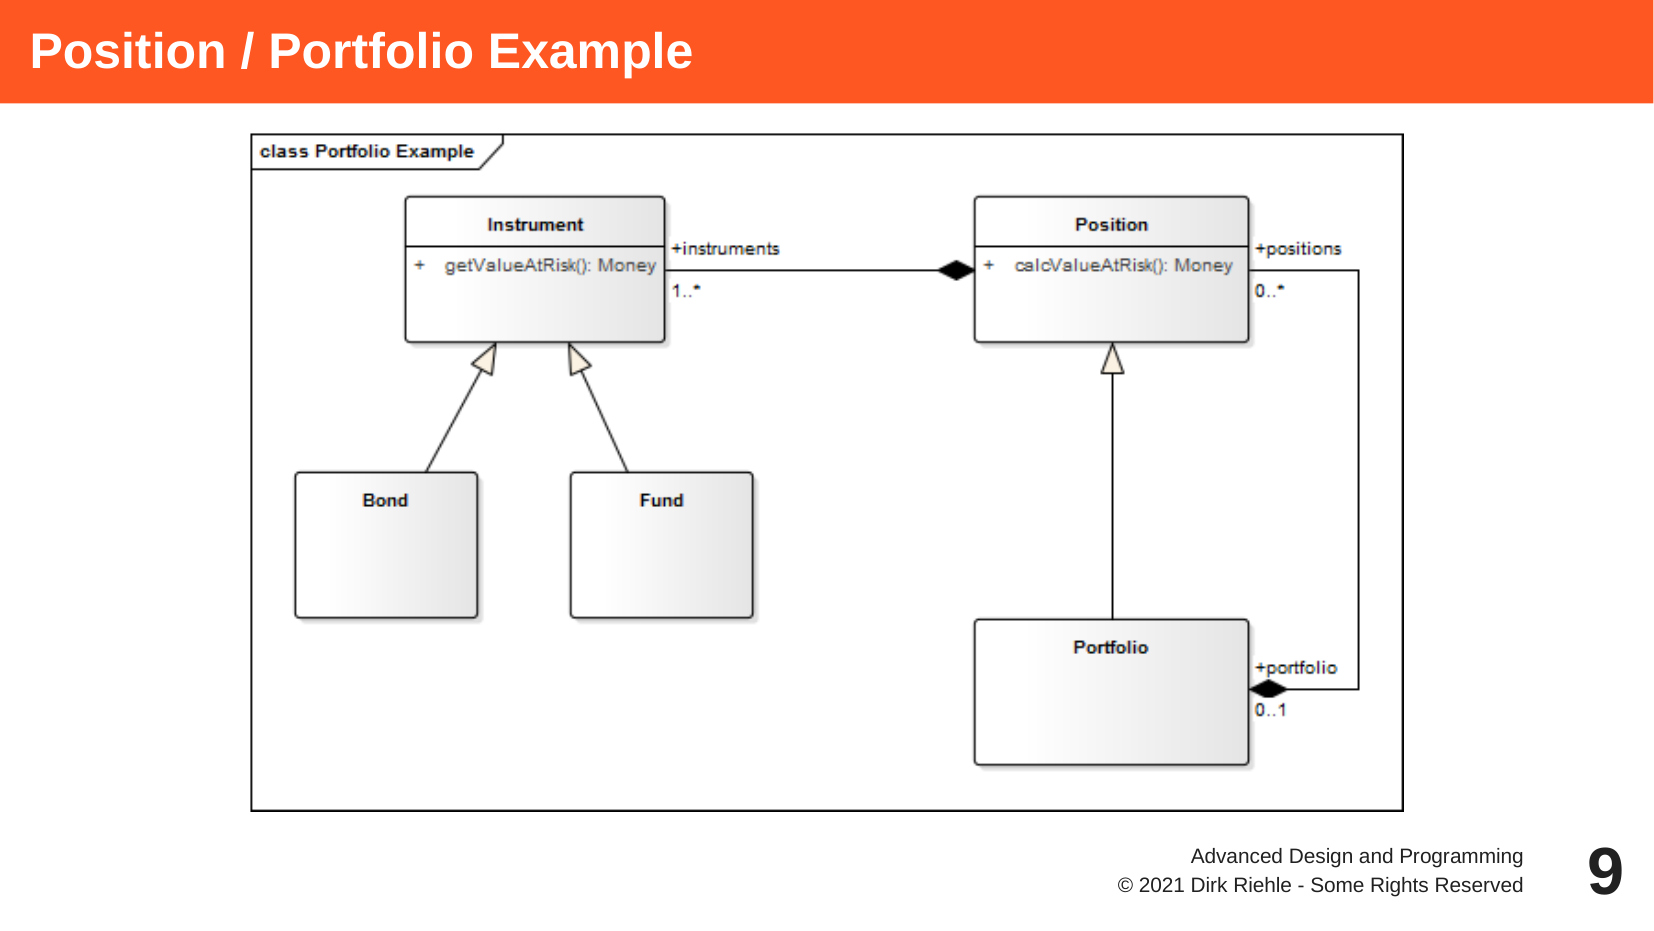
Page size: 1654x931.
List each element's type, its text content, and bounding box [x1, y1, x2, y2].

picture [249, 132, 1405, 813]
title Position / Portfolio Example [0, 0, 1654, 104]
